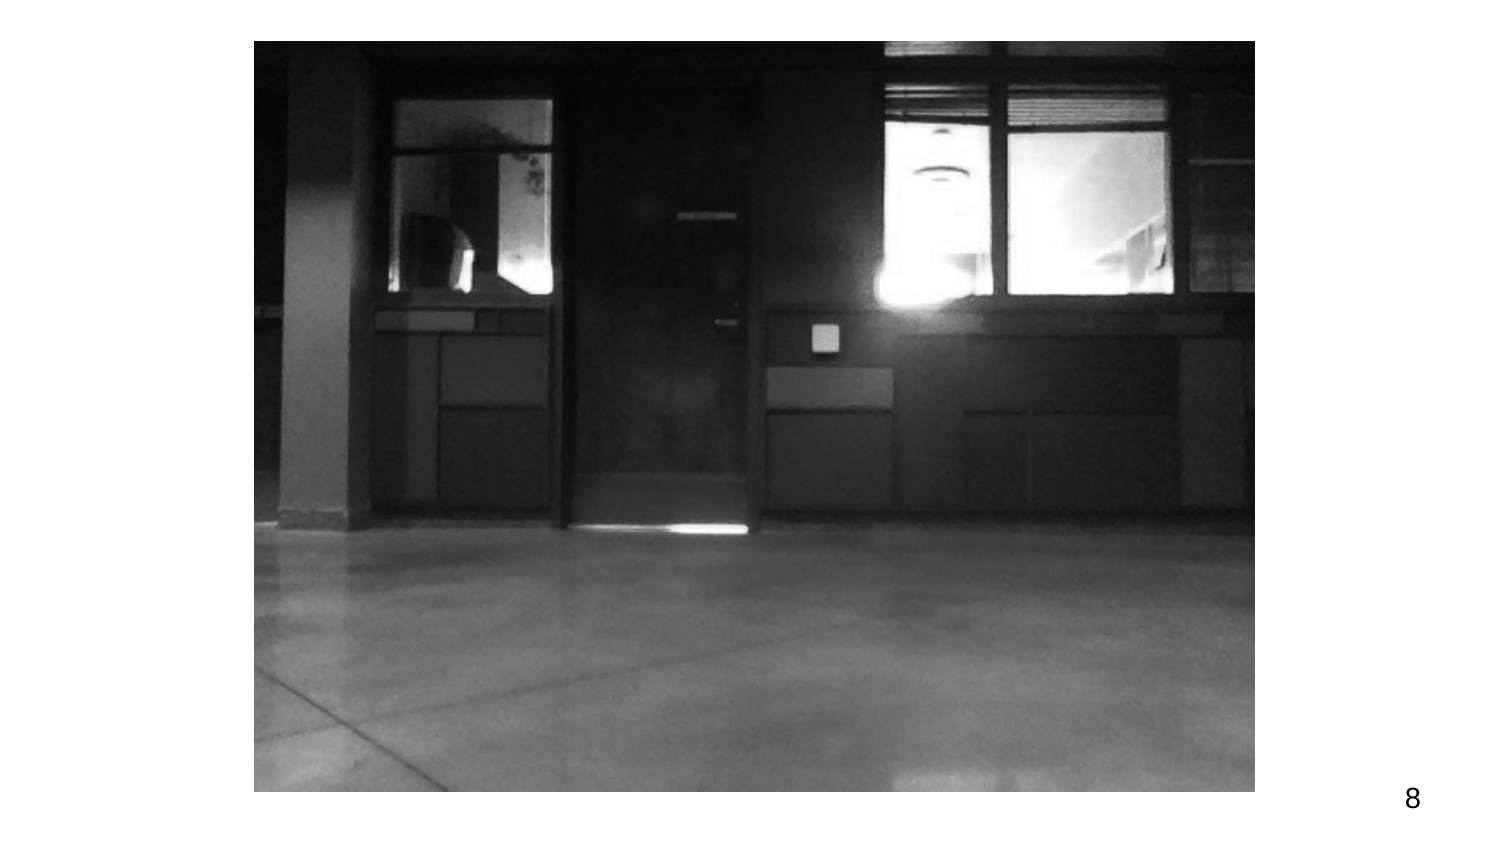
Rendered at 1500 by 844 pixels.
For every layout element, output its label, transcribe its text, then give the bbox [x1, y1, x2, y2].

slide_number <number> [1389, 764, 1480, 830]
picture [254, 41, 1255, 792]
